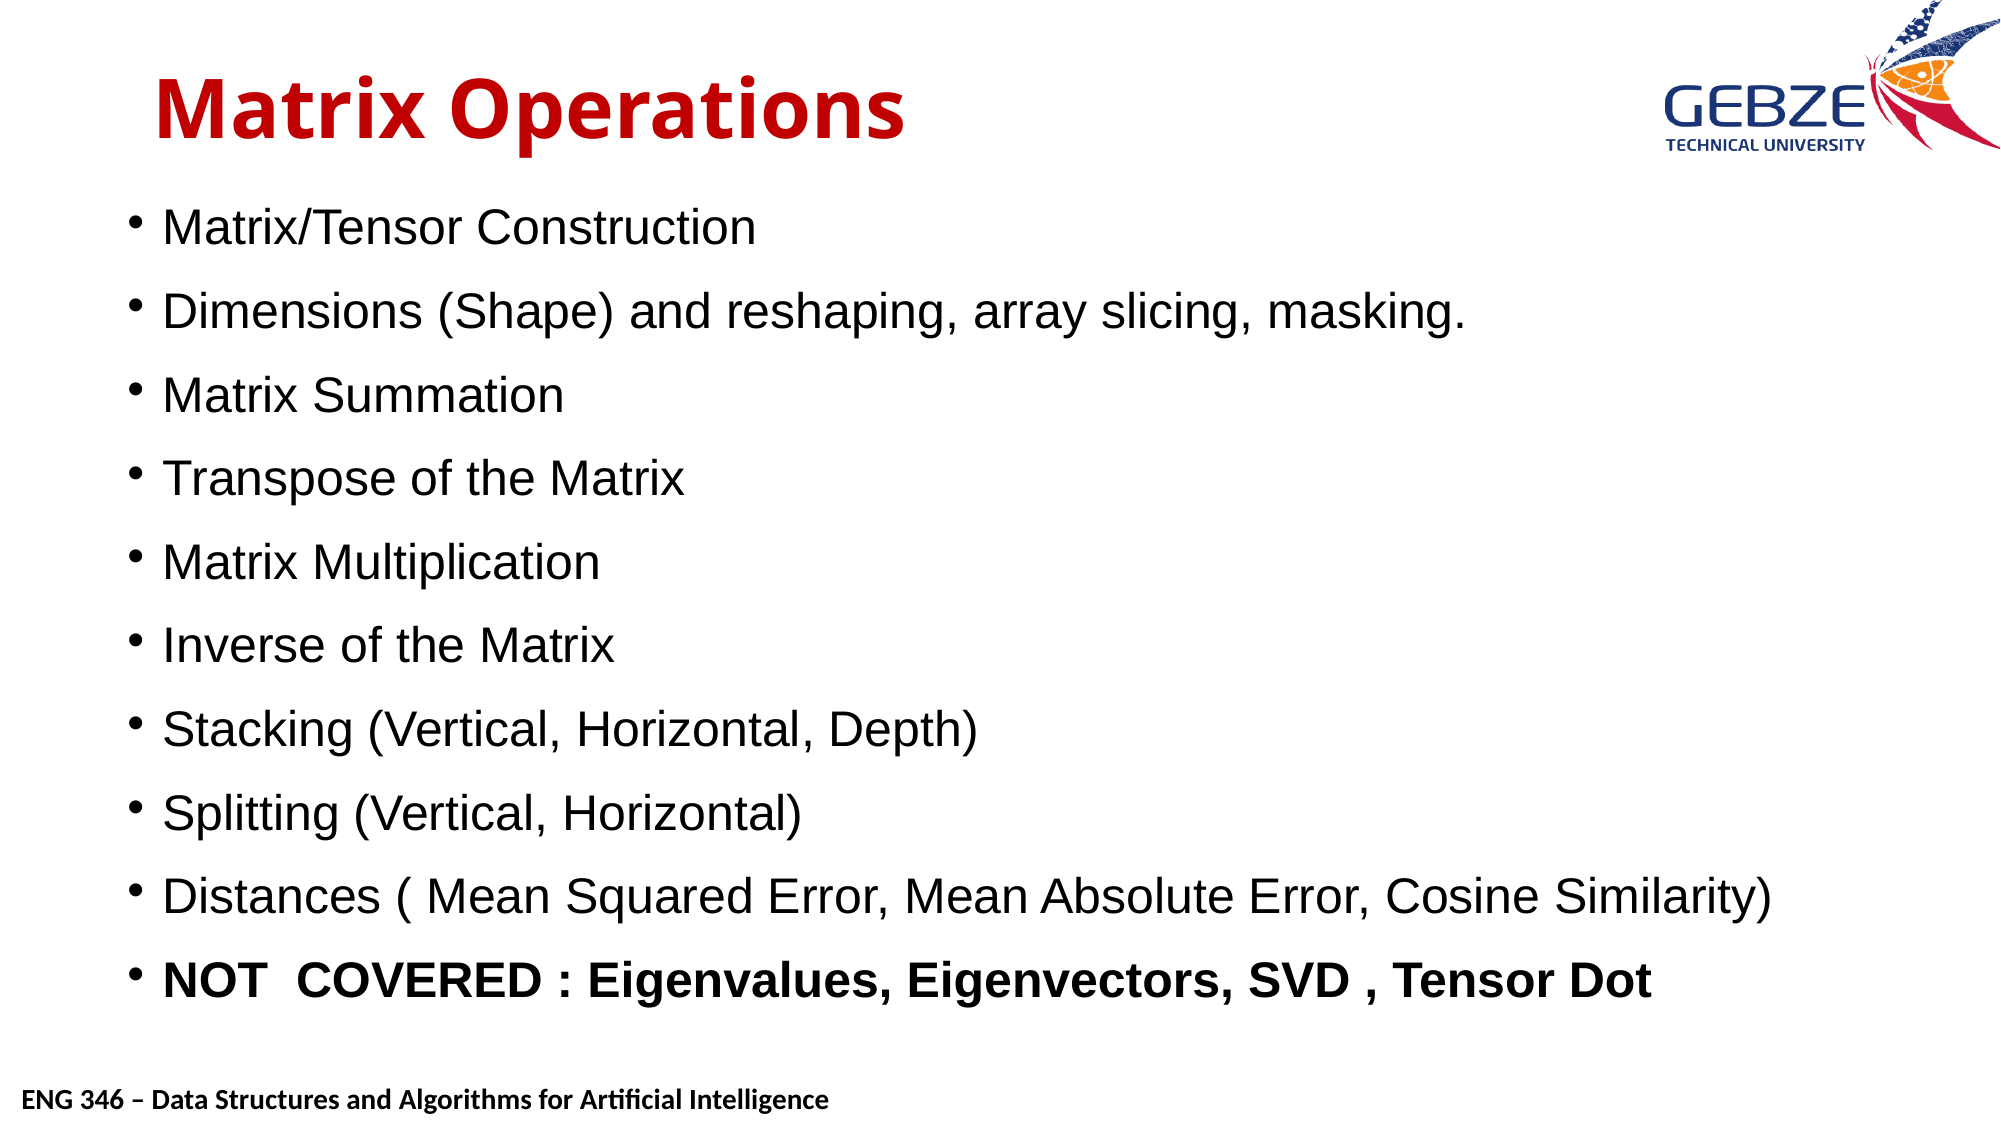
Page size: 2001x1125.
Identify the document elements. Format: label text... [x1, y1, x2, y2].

title Matrix Operations [137, 59, 1650, 165]
picture [1665, 0, 2001, 151]
text_box Matrix/Tensor Construction Dimensions (Shape) and reshaping, array slicing, masking. Matrix Summation Transpose of the Matrix Matrix Multiplication Inverse of the Matrix Stacking (Vertical, Horizontal, Depth) Splitting (Vertical, Horizontal) Distances ( Mean Squared Error, Mean Absolute Error, Cosine Similarity) NOT COVERED : Eigenvalues, Eigenvectors, SVD , Tensor Dot [112, 187, 1950, 1012]
